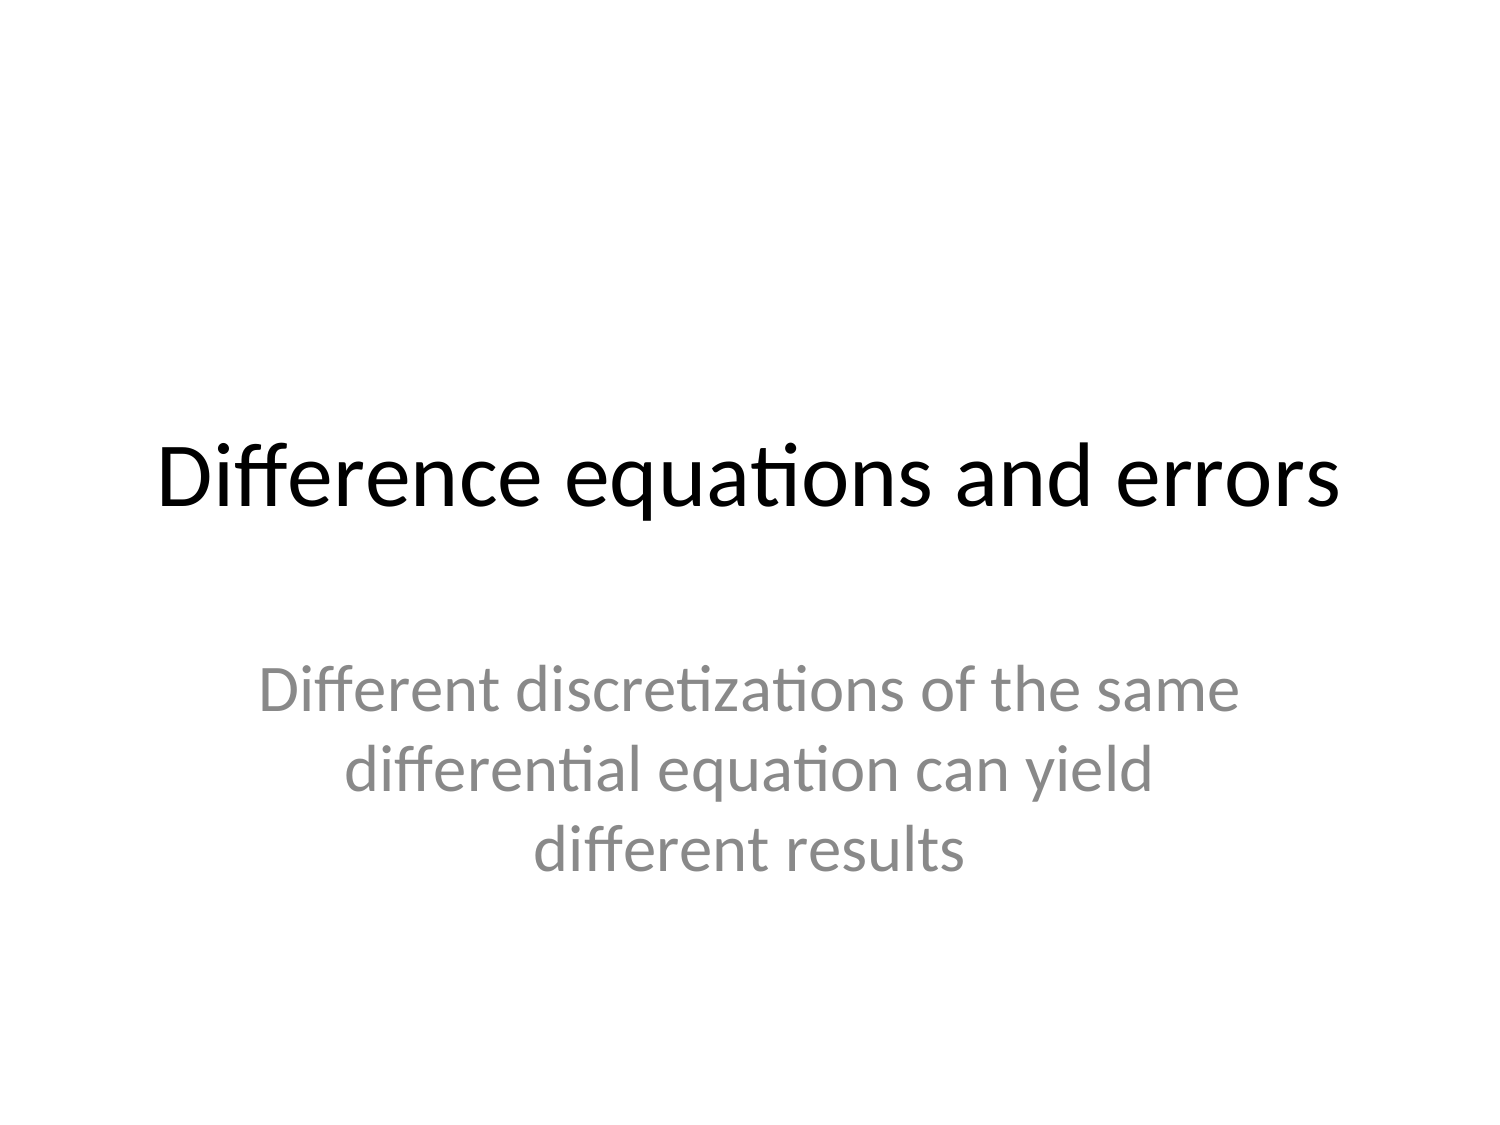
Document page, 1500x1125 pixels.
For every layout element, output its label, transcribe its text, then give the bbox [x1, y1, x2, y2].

subtitle Different discretizations of the same differential equation can yield different results [225, 637, 1276, 925]
title Difference equations and errors [112, 349, 1388, 591]
